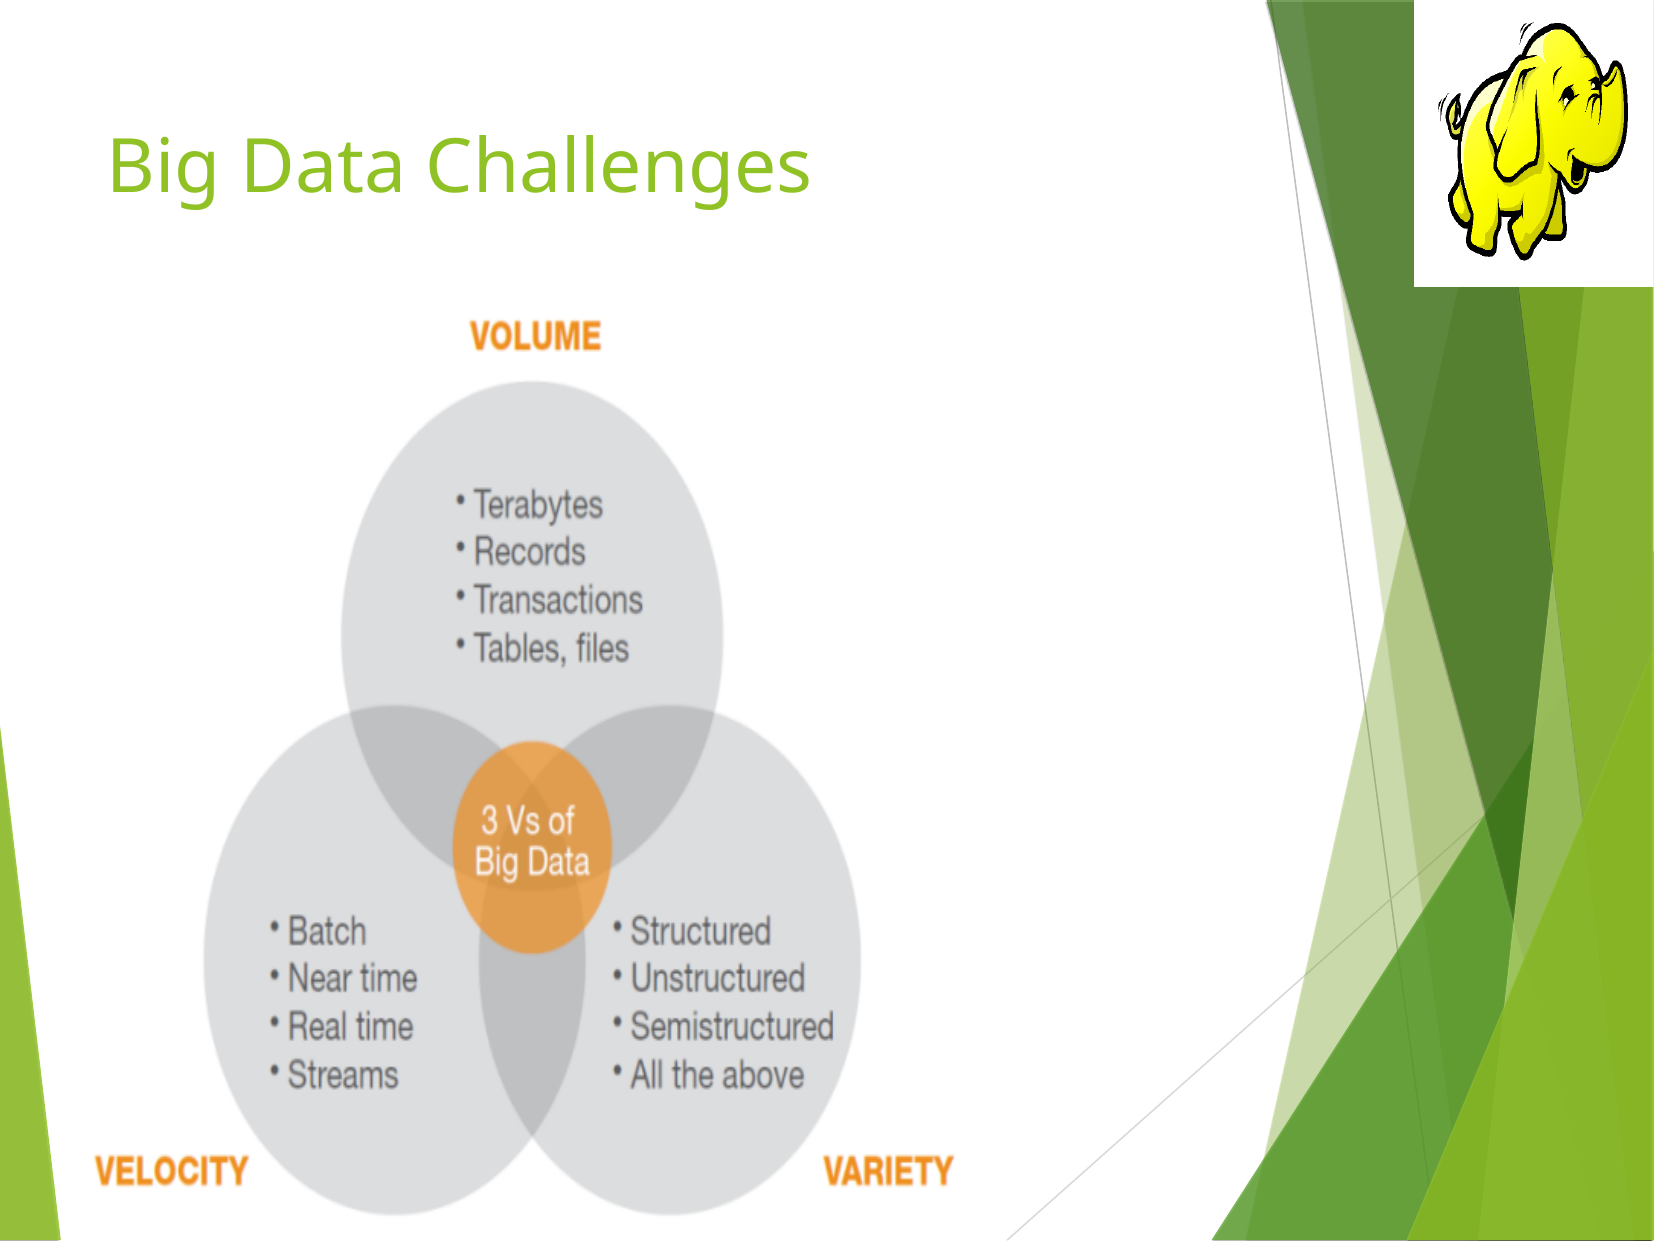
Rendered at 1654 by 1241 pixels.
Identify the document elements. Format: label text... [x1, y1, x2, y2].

title Big Data Challenges [91, 110, 1258, 349]
picture [66, 297, 981, 1218]
picture [1414, 0, 1654, 287]
